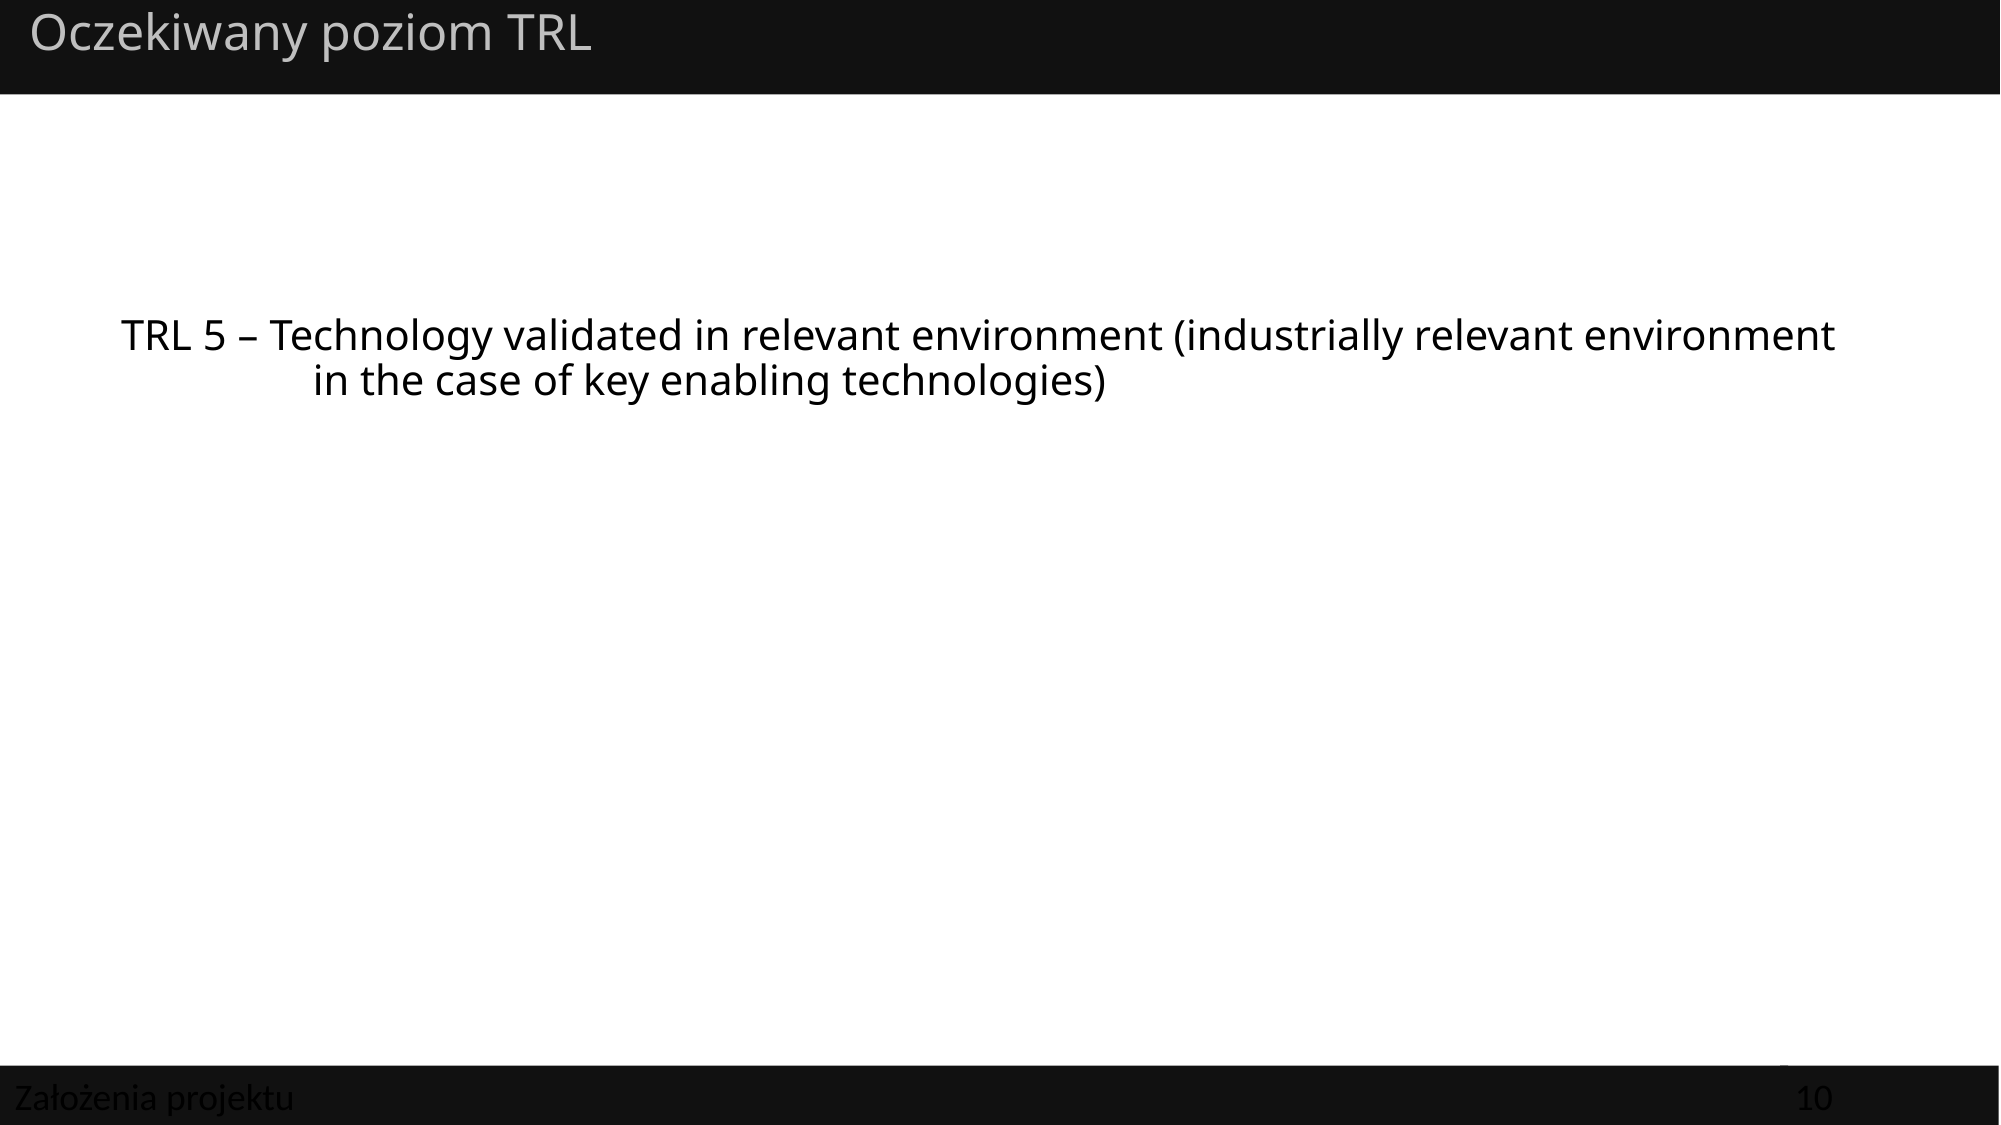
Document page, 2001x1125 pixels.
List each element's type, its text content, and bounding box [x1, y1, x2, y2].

footer Założenia projektu [0, 1065, 1780, 1125]
list TRL 5 – Technology validated in relevant environment (industrially relevant environment in the case of key enabling technologies) [106, 307, 1871, 622]
title Oczekiwany poziom TRL [0, 0, 2000, 95]
slide_number <number> [1780, 1065, 1999, 1125]
